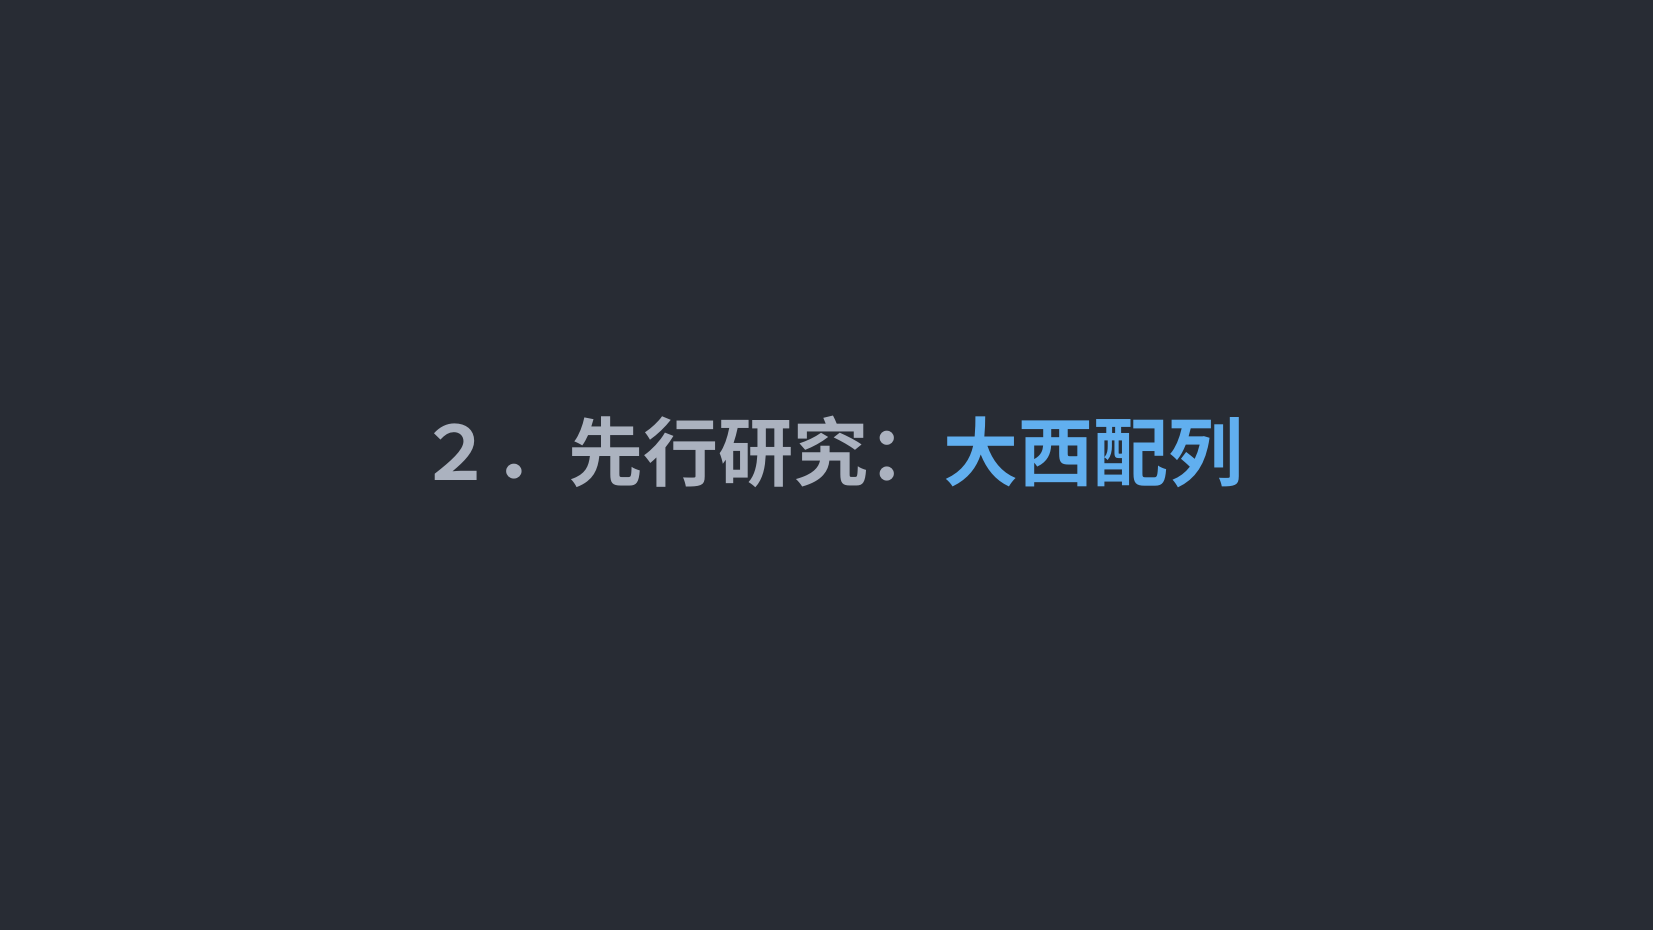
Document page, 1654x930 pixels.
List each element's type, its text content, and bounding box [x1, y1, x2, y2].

title ２．先行研究：大西配列 [87, 369, 1576, 526]
